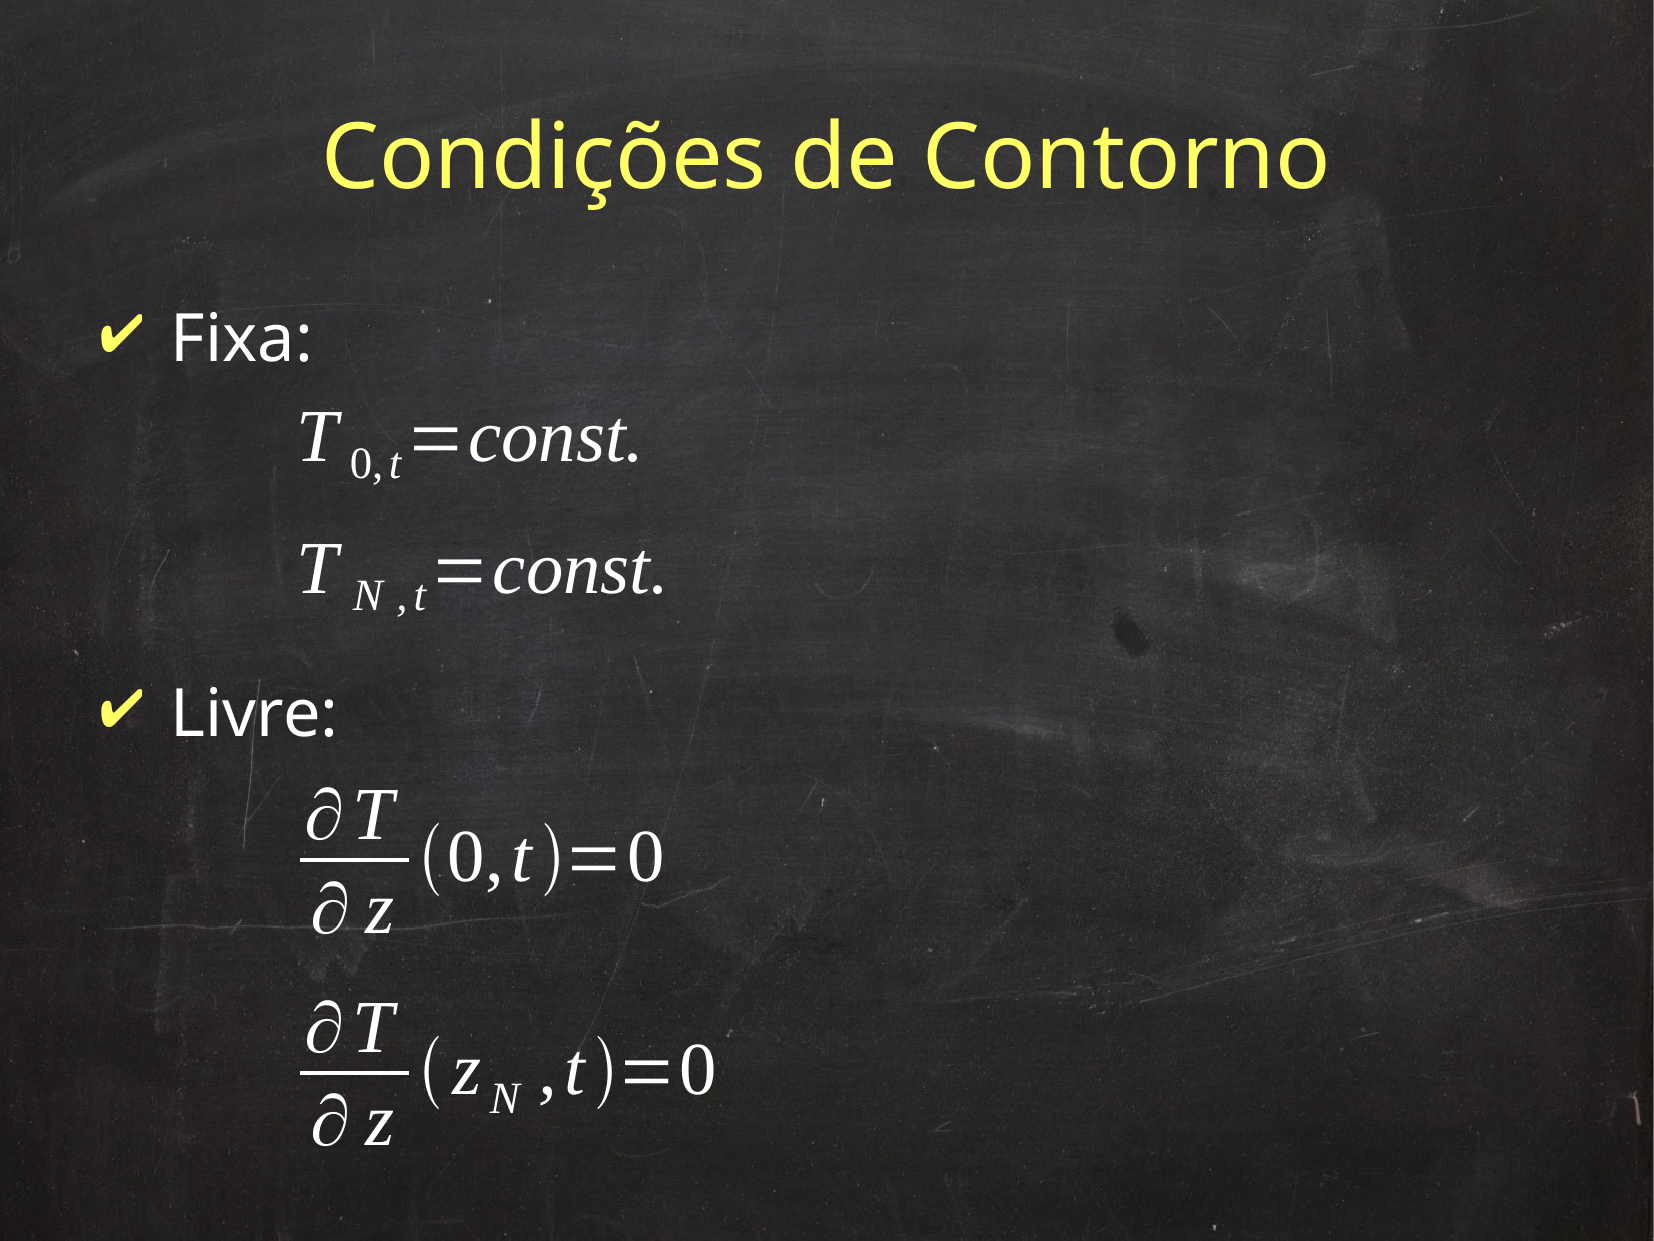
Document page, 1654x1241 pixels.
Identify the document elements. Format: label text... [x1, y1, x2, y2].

chart [290, 526, 676, 620]
chart [290, 985, 724, 1162]
list Fixa: [82, 290, 1571, 413]
list Livre: [82, 665, 1571, 788]
chart [290, 772, 671, 950]
picture [0, 0, 1654, 1241]
chart [290, 394, 651, 489]
title Condições de Contorno [82, 56, 1571, 250]
